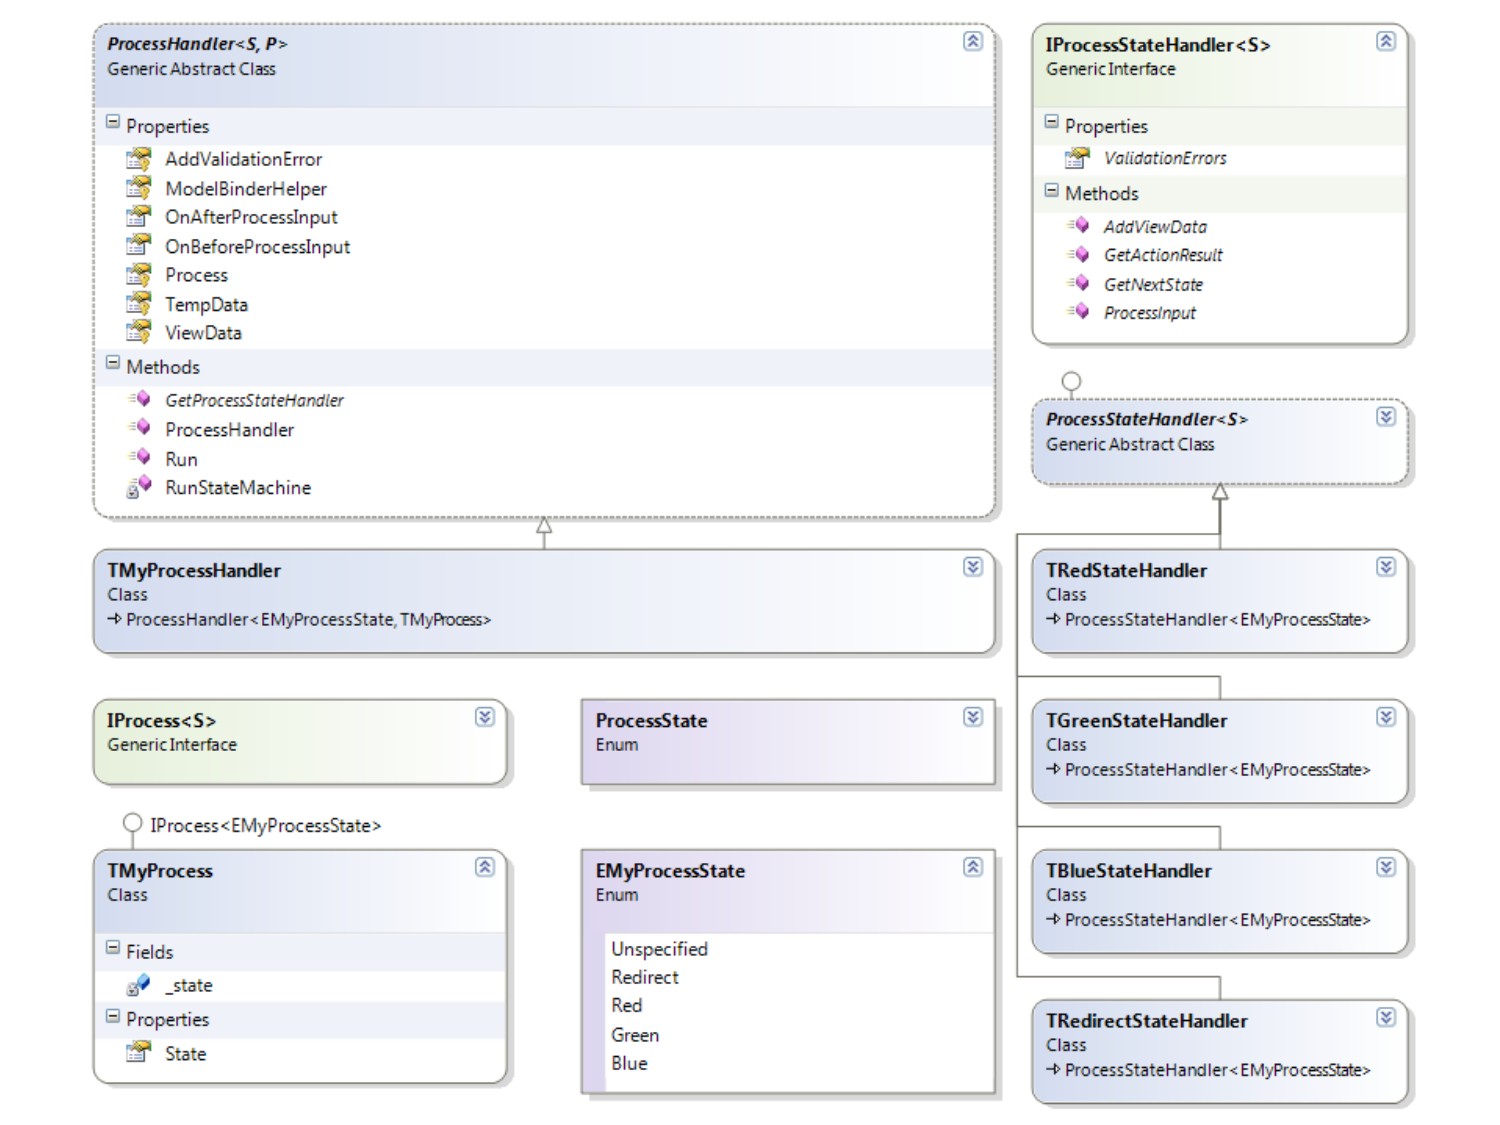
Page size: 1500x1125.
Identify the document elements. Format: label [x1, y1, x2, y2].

picture [78, 8, 1422, 1117]
